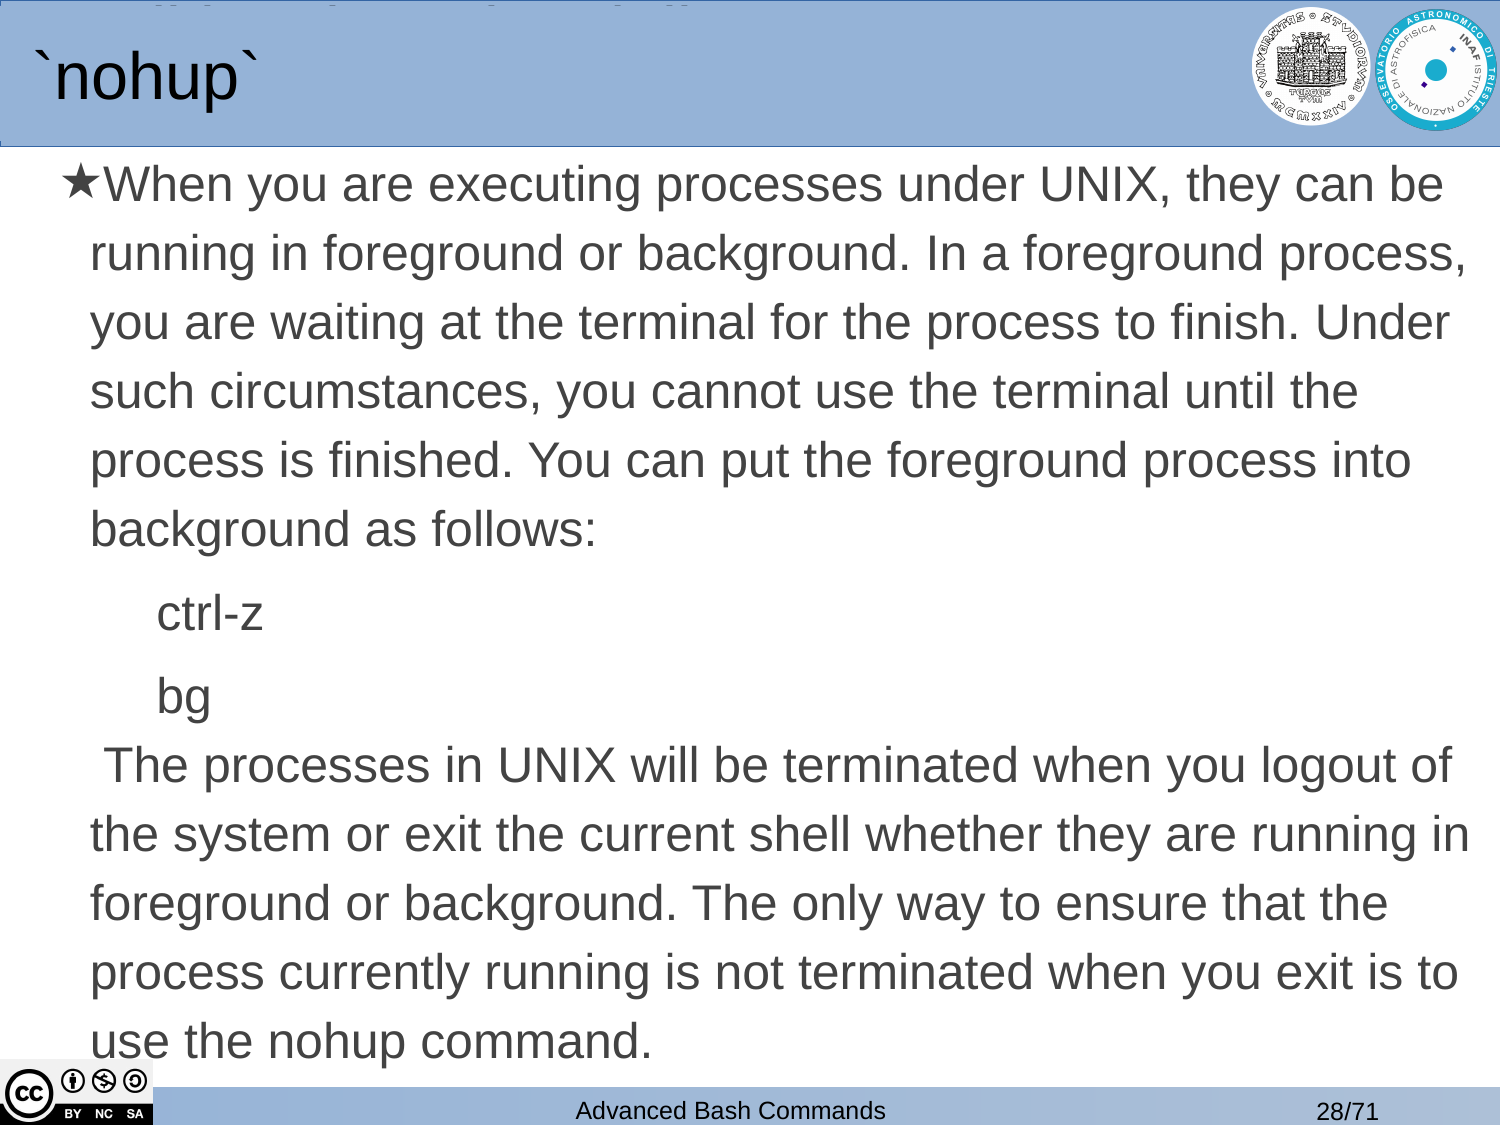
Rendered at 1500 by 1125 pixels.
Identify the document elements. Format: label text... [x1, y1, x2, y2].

title Traditional service delivery [0, 0, 1500, 134]
picture [0, 1059, 153, 1125]
text_box `nohup` [0, 5, 1232, 134]
list When you are executing processes under UNIX, they can be running in foreground or background. In a foreground process, you are waiting at the terminal for the process to finish. Under such circumstances, you cannot use the terminal until the process is finished. You can put the foreground process into background as follows: ctrl-z bg The processes in UNIX will be terminated when you logout of the system or exit the current shell whether they are running in foreground or background. The only way to ensure that the process currently running is not terminated when you exit is to use the nohup command. [0, 134, 1500, 1012]
